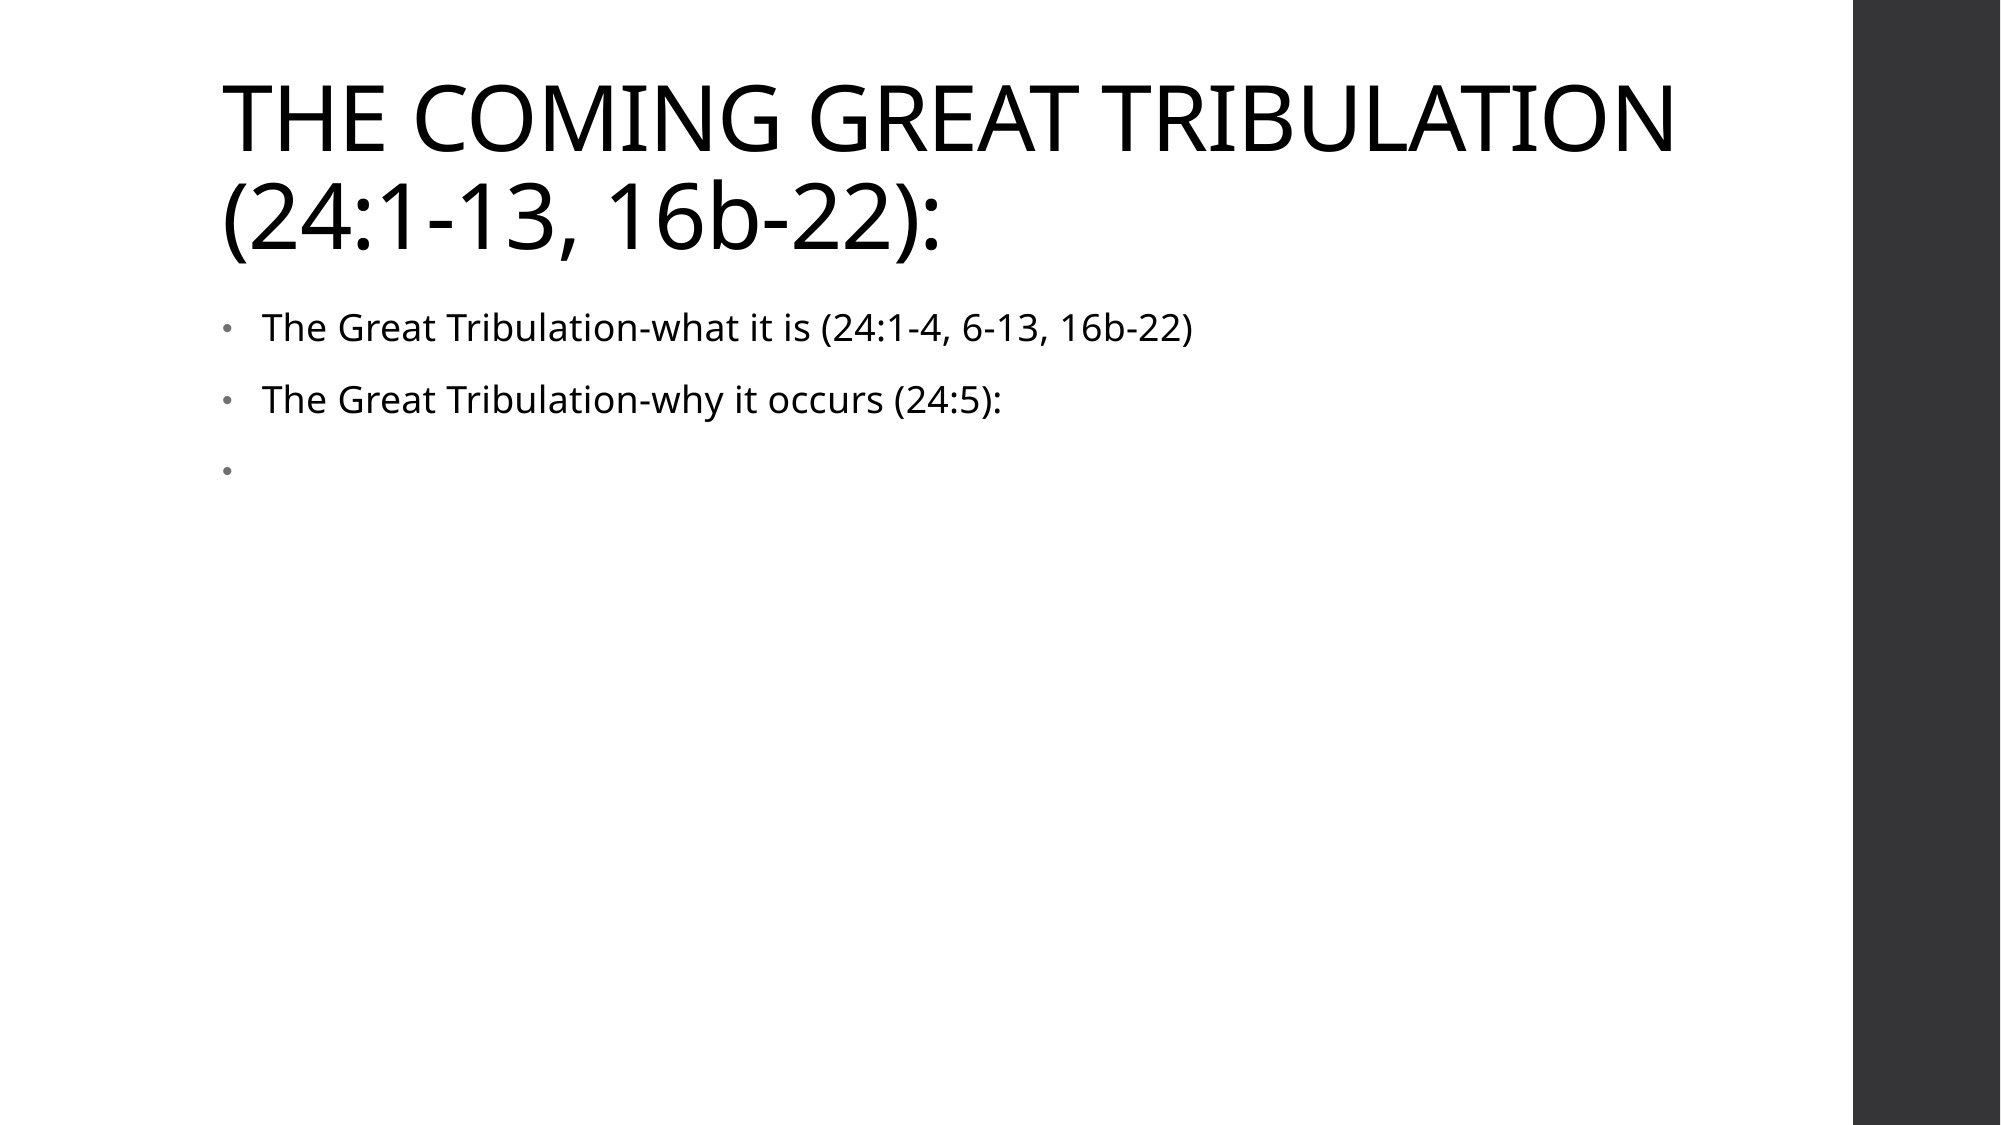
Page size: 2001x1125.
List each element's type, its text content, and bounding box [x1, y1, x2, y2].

title THE COMING GREAT TRIBULATION (24:1-13, 16b-22): [206, 60, 1797, 278]
list The Great Tribulation-what it is (24:1-4, 6-13, 16b-22) The Great Tribulation-why it occurs (24:5): [206, 299, 1617, 1014]
